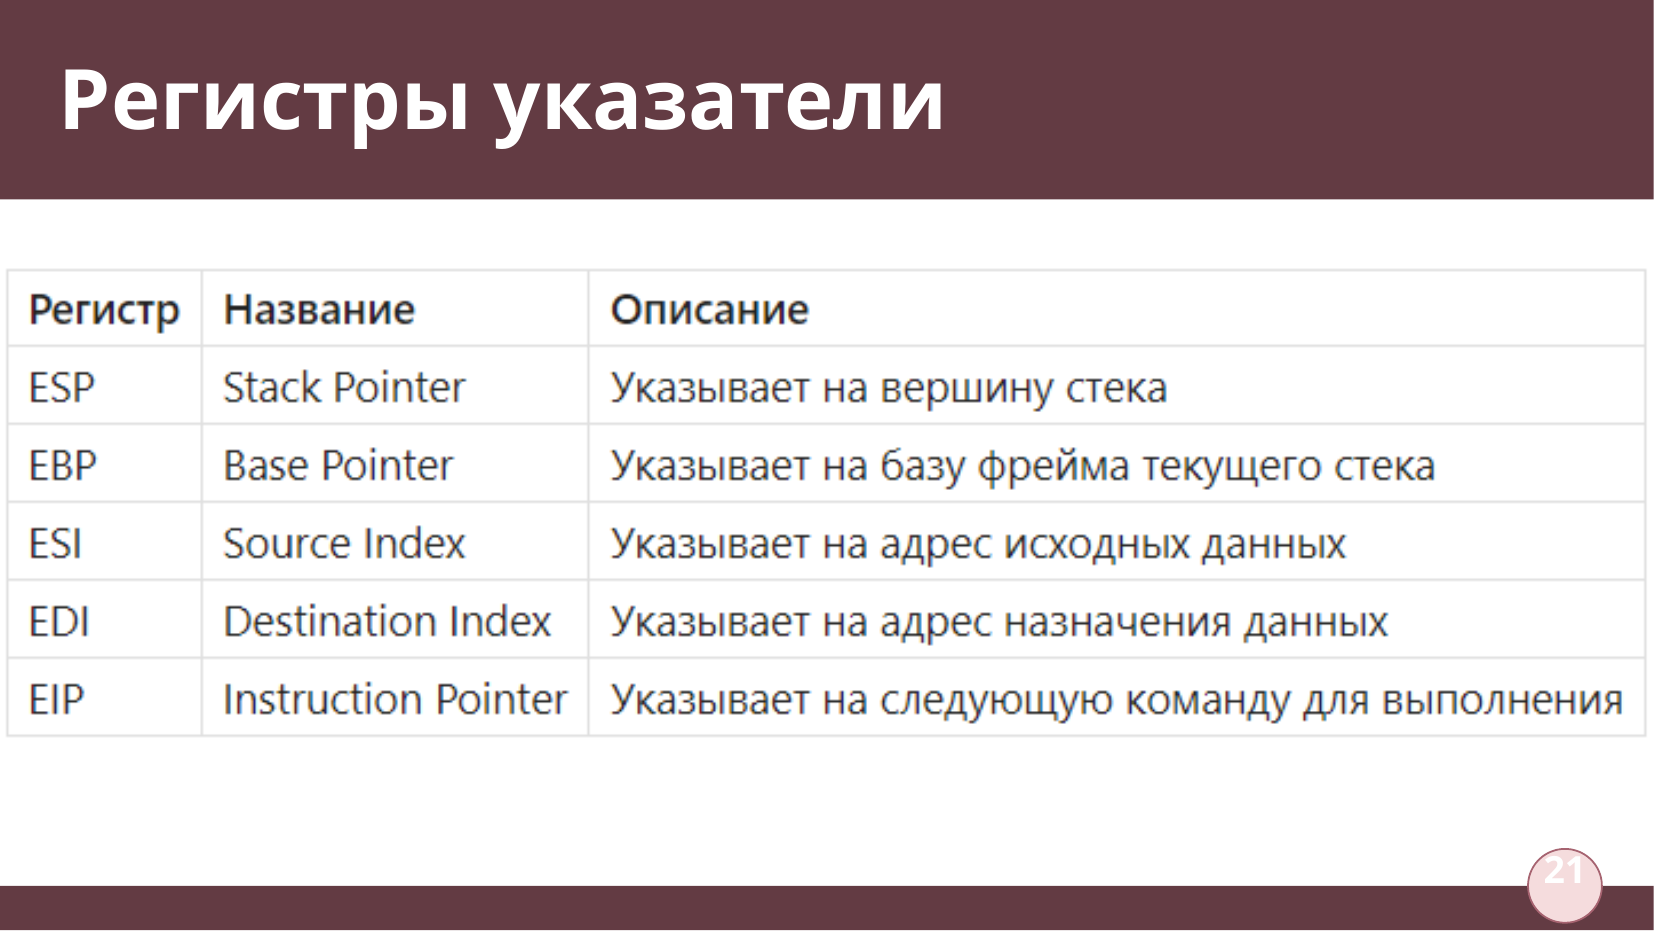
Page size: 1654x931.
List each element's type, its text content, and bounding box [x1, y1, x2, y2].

picture [0, 265, 1654, 749]
title Регистры указатели [59, 37, 1595, 155]
